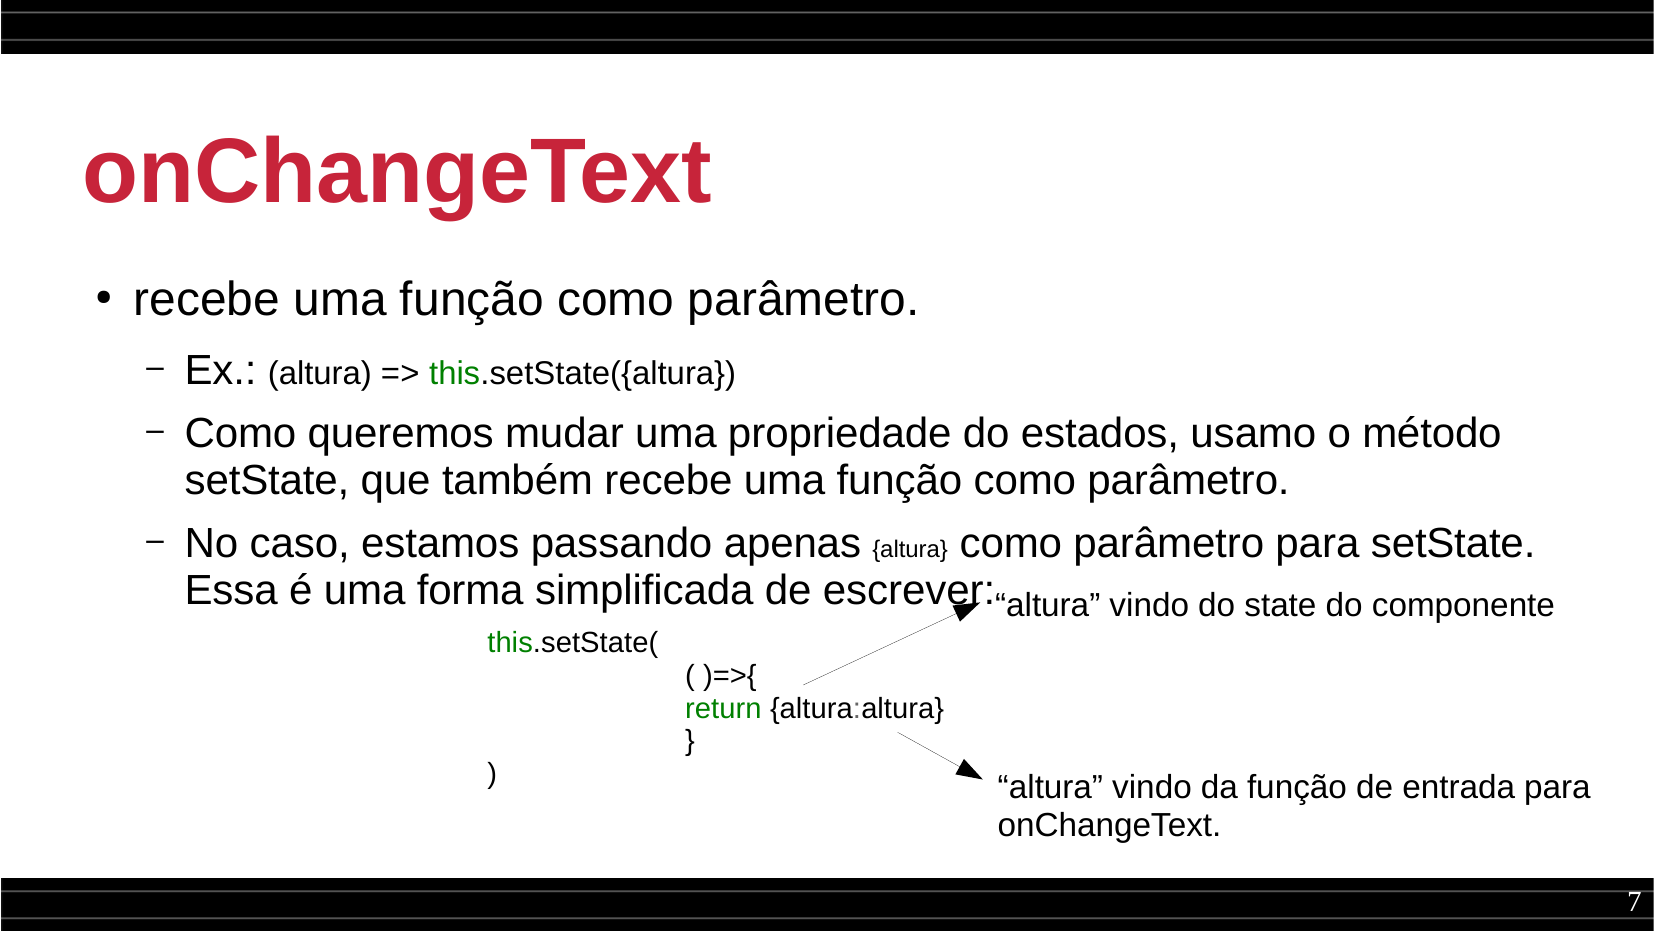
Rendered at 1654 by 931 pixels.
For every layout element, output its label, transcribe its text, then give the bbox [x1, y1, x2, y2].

title onChangeText [82, 92, 1571, 249]
picture [1, 878, 1654, 931]
picture [1, 0, 1654, 54]
list recebe uma função como parâmetro. Ex.: (altura) => this.setState({altura}) Como queremos mudar uma propriedade do estados, usamo o método setState, que também recebe uma função como parâmetro. No caso, estamos passando apenas {altura} como parâmetro para setState. Essa é uma forma simplificada de escrever: [82, 271, 1571, 615]
text_box “altura” vindo do state do componente [980, 578, 1571, 631]
text_box this.setState( ( )=>{ return {altura:altura} } ) [472, 618, 1052, 798]
text_box “altura” vindo da função de entrada para onChangeText. [982, 761, 1607, 851]
